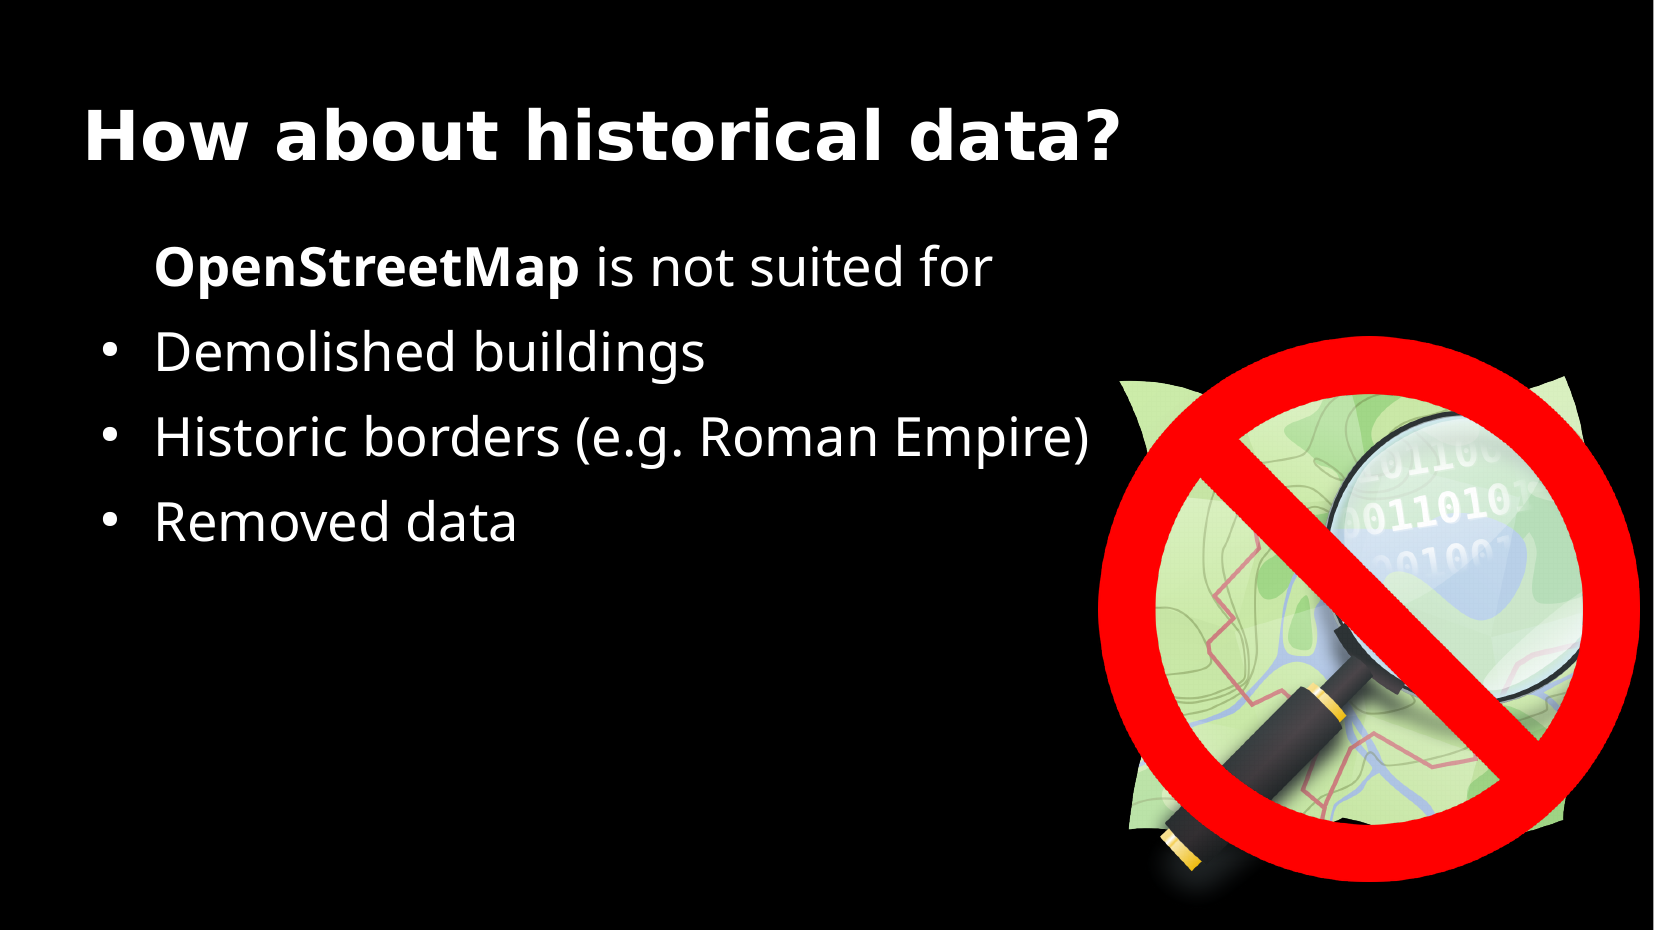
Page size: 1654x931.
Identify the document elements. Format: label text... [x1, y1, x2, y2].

picture [1098, 336, 1642, 922]
title How about historical data? [82, 59, 1571, 215]
list OpenStreetMap is not suited for Demolished buildings Historic borders (e.g. Roman Empire) Removed data [82, 217, 1571, 758]
